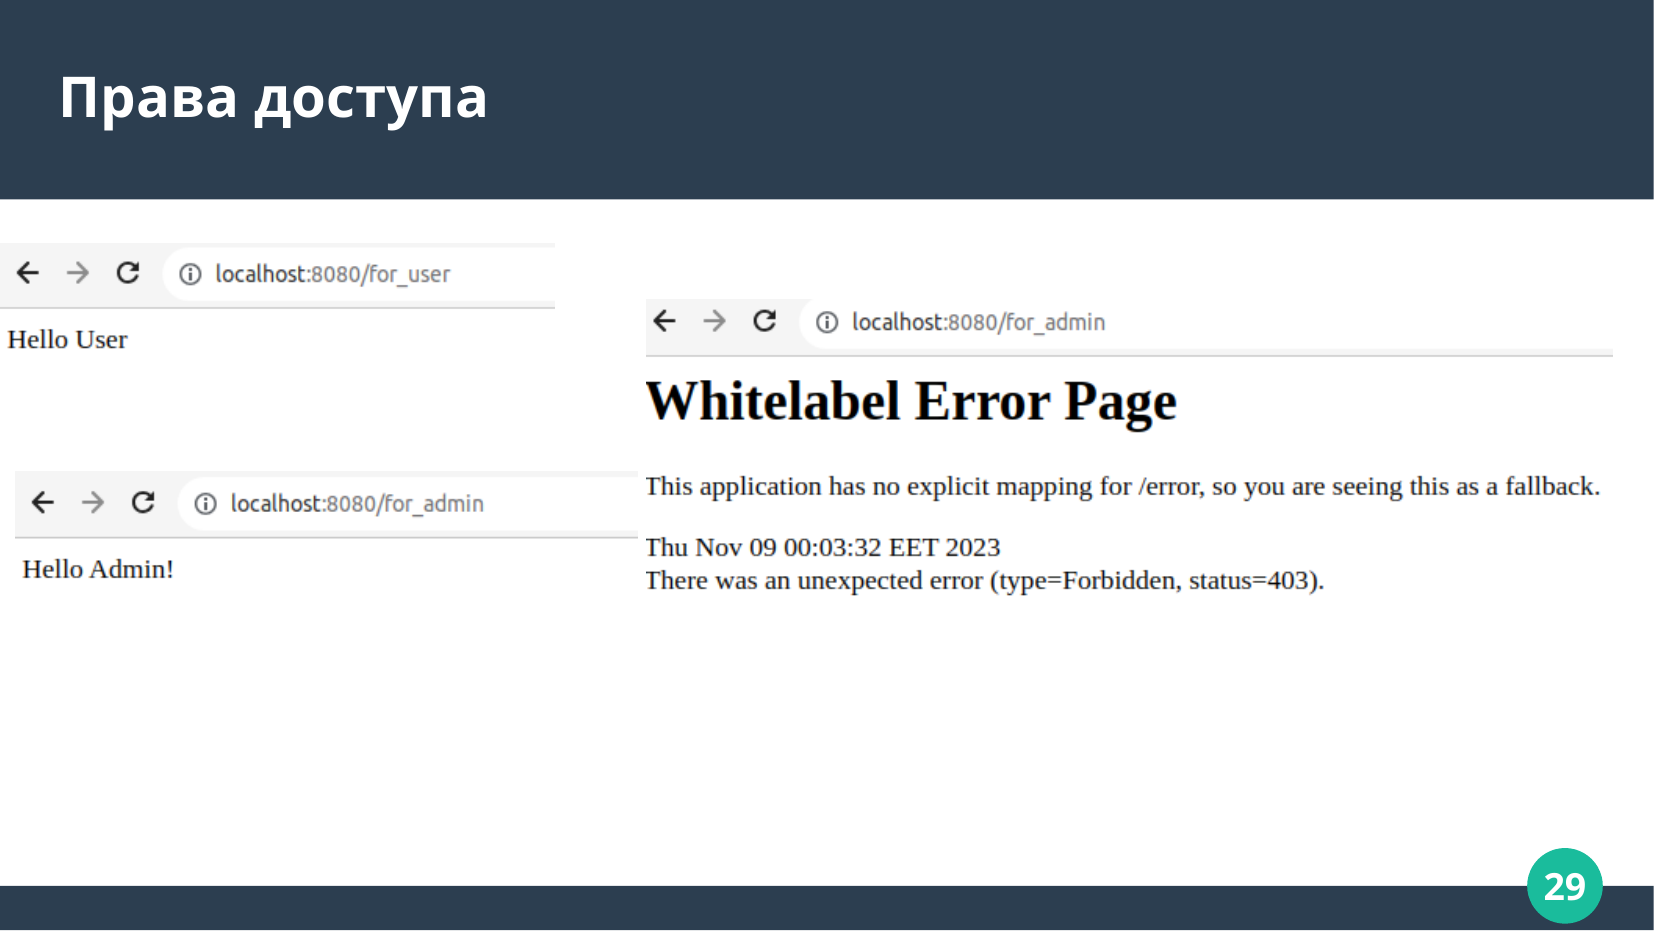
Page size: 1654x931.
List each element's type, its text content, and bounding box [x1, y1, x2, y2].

picture [0, 243, 555, 416]
picture [15, 471, 638, 638]
picture [646, 299, 1613, 630]
title Права доступа [59, 37, 1595, 155]
